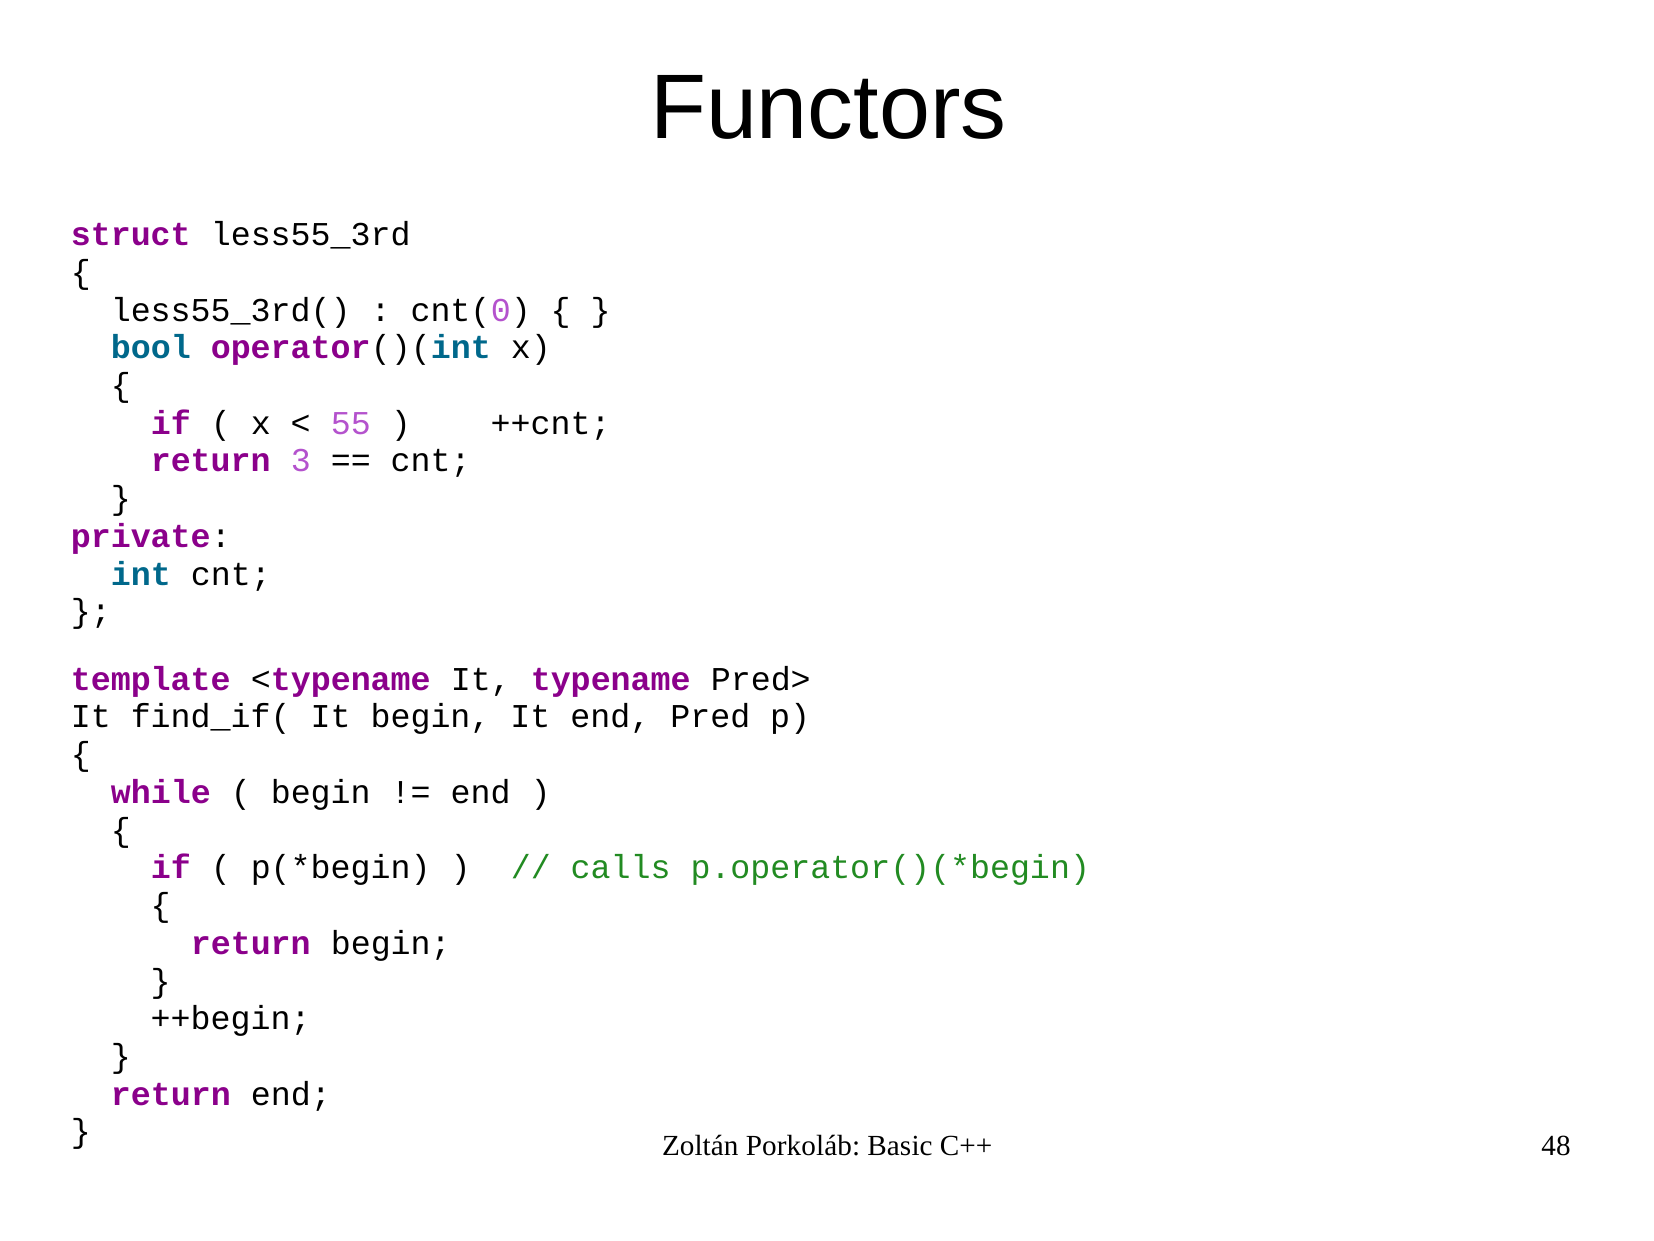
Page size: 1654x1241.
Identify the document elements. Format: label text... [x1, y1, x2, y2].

list struct less55_3rd { less55_3rd() : cnt(0) { } bool operator()(int x) { if ( x < 55 ) ++cnt; return 3 == cnt; } private: int cnt; }; template <typename It, typename Pred> It find_if( It begin, It end, Pred p) { while ( begin != end ) { if ( p(*begin) ) // calls p.operator()(*begin) { return begin; } ++begin; } return end; } [0, 180, 1546, 1171]
title Functors [60, 2, 1598, 211]
